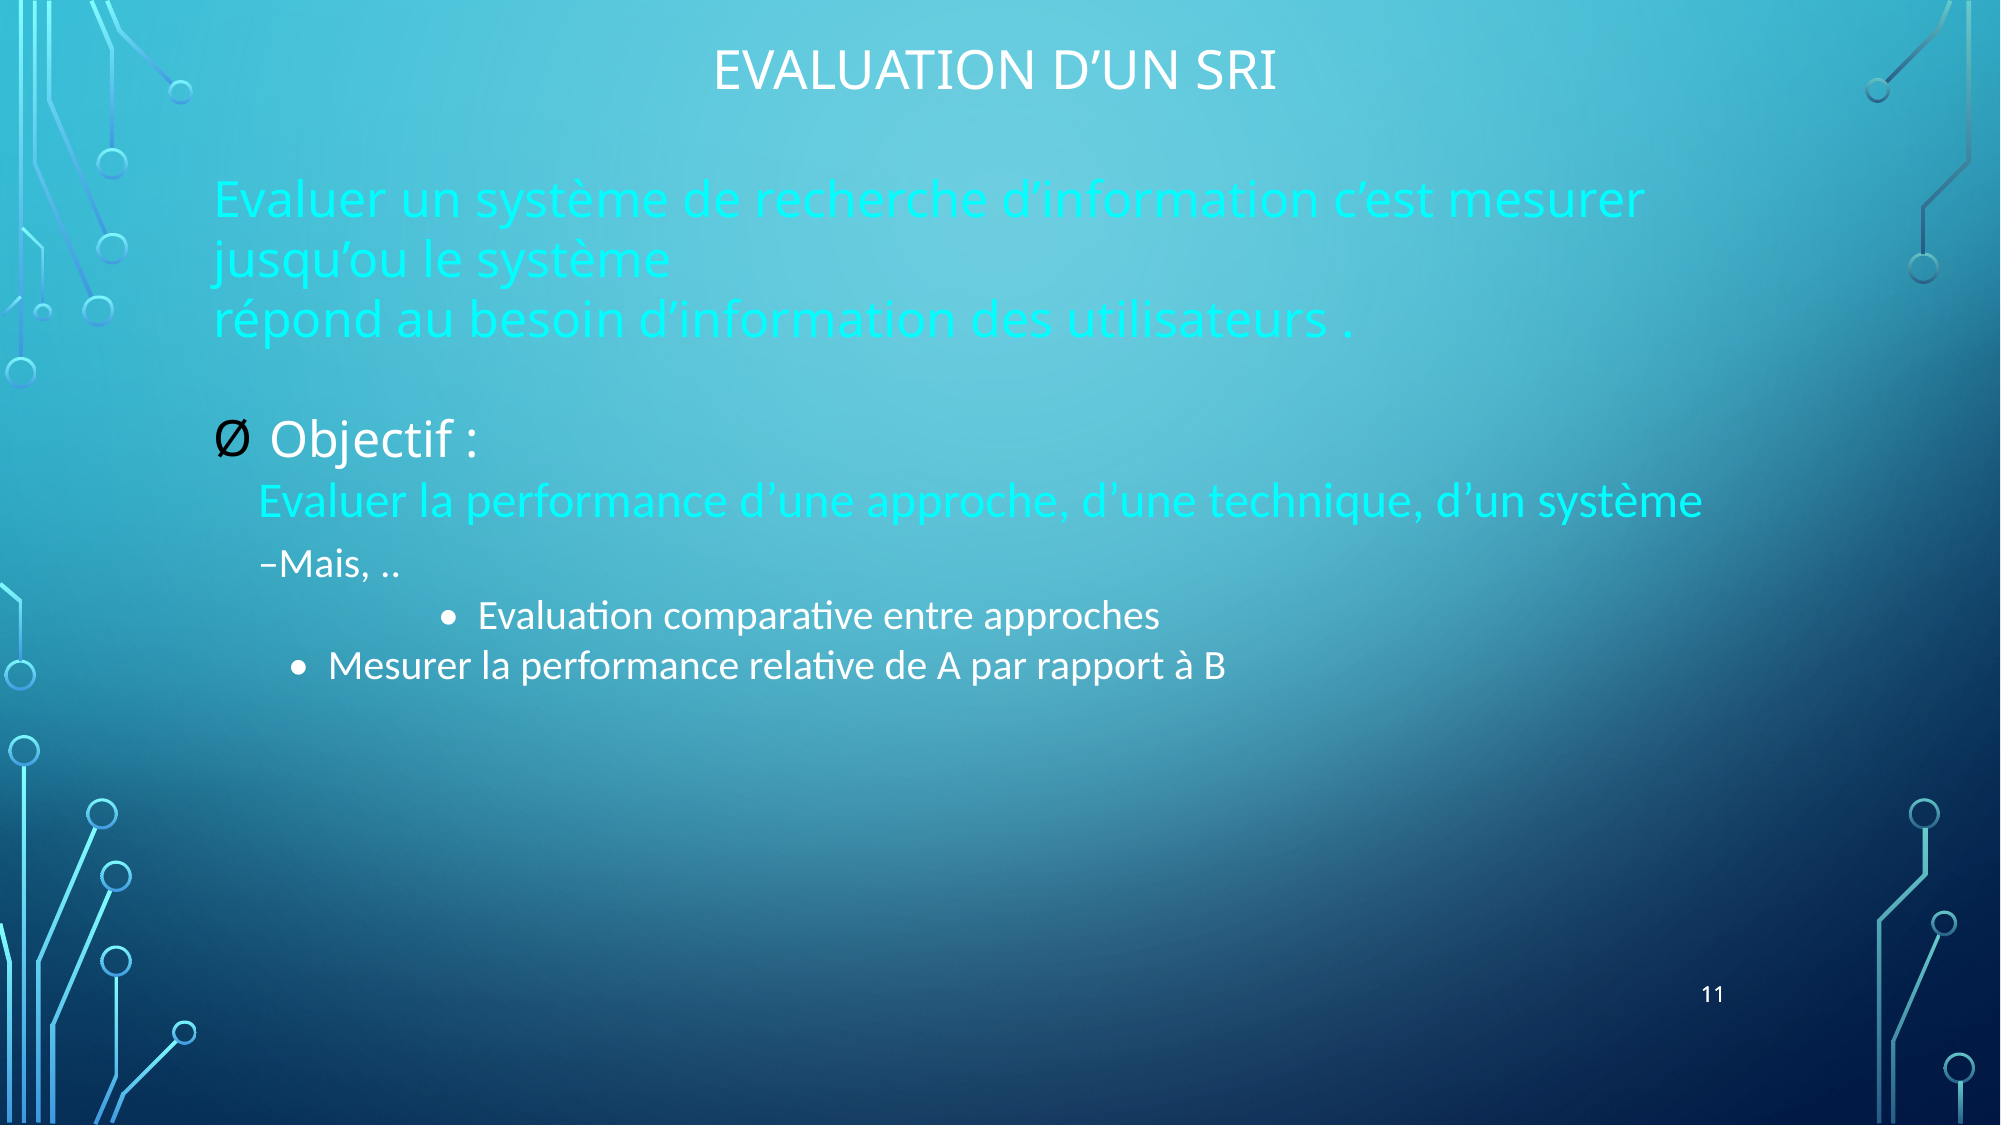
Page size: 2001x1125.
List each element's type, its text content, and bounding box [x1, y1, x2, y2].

text_box Evaluer un système de recherche d’information c’est mesurer jusqu’ou le système répond au besoin d’information des utilisateurs . Objectif : Evaluer la performance d’une approche, d’une technique, d’un système –Mais, .. • Evaluation comparative entre approches • Mesurer la performance relative de A par rapport à B [198, 99, 1813, 762]
text_box [1685, 965, 1813, 1025]
title Evaluation d’un sri [697, 33, 1337, 99]
